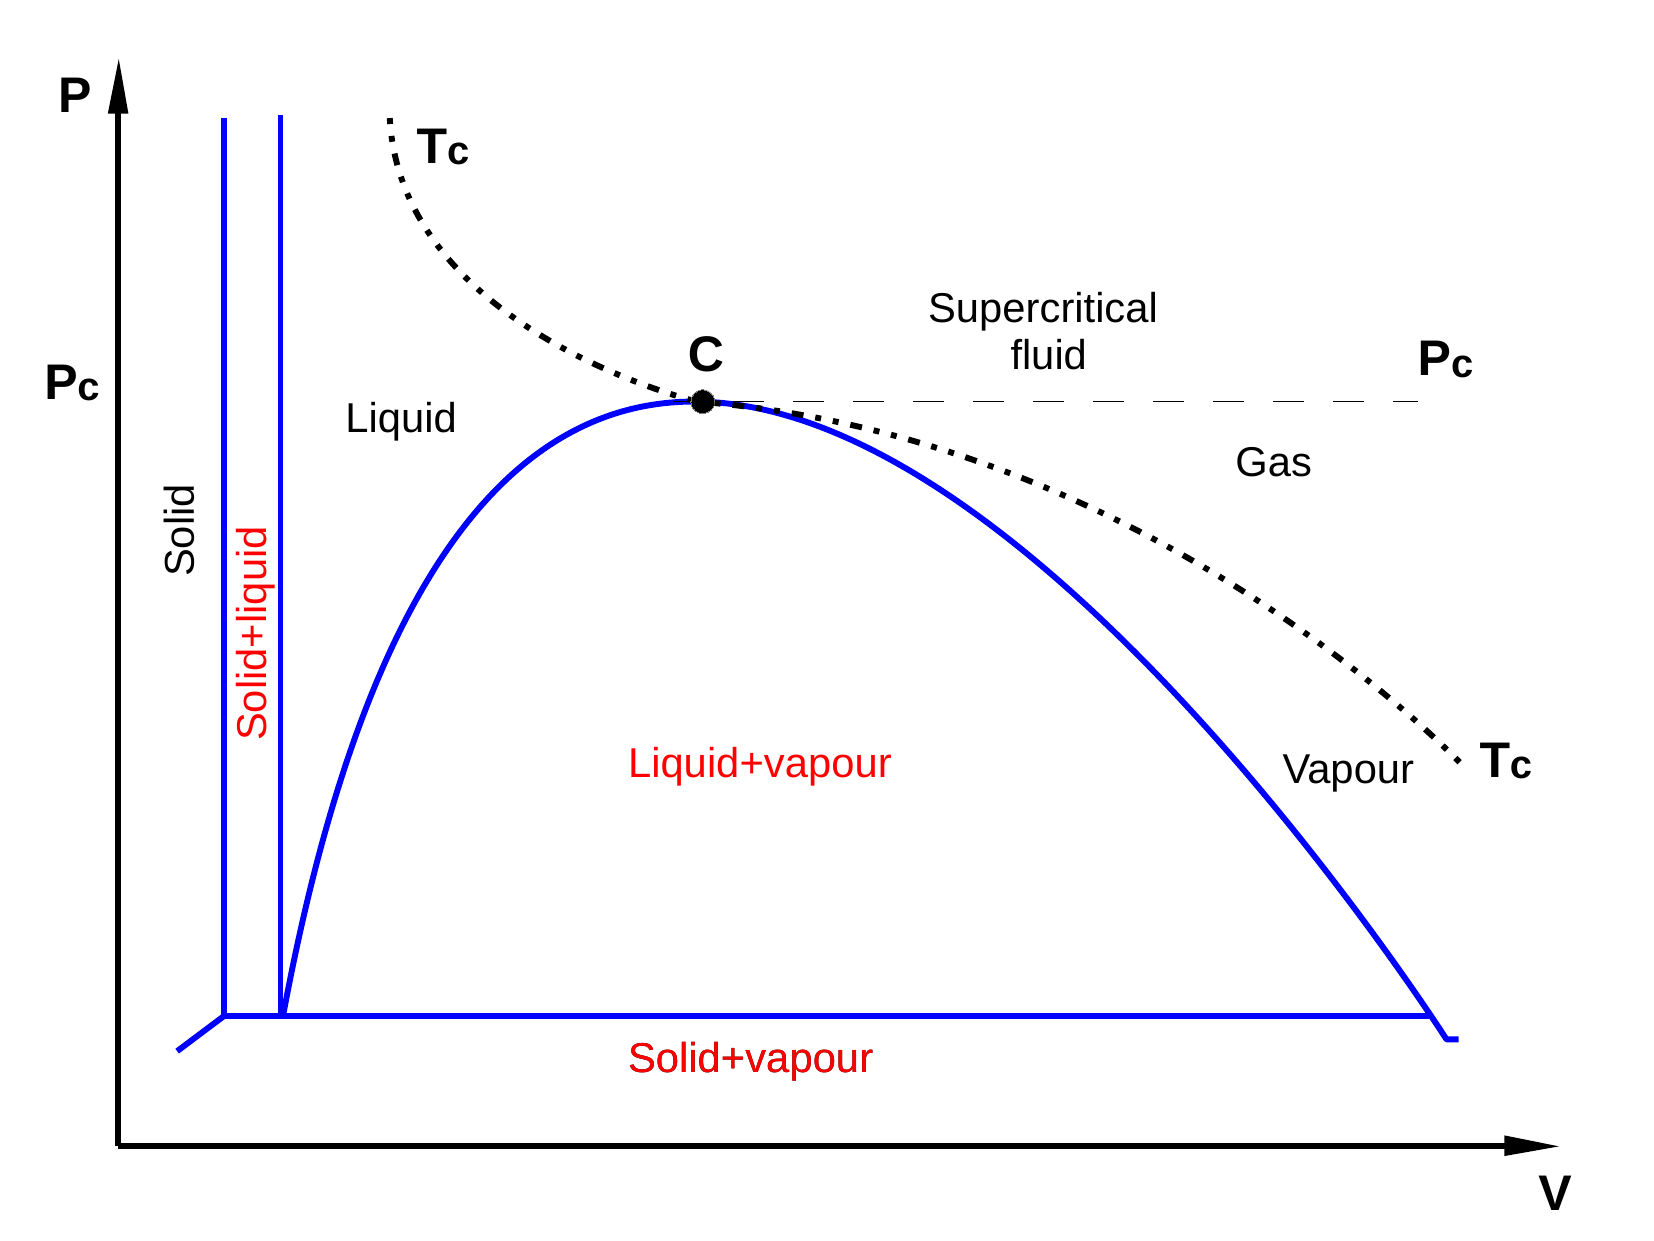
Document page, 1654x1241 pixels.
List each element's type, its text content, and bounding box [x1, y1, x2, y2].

text_box V [1523, 1157, 1587, 1229]
text_box Supercritical fluid [913, 277, 1185, 386]
text_box Pc [29, 346, 115, 426]
text_box P [43, 59, 107, 130]
text_box Liquid [330, 387, 472, 449]
text_box Tc [401, 110, 485, 189]
text_box C [673, 318, 739, 390]
text_box Gas [1220, 431, 1327, 493]
text_box Tc [1464, 724, 1548, 804]
text_box [690, 390, 715, 414]
text_box Vapour [1267, 738, 1430, 800]
text_box Solid+vapour [613, 1027, 889, 1089]
text_box Pc [1403, 323, 1489, 402]
text_box Solid+liquid [220, 511, 283, 756]
text_box Liquid+vapour [613, 732, 907, 794]
text_box Solid [148, 469, 211, 592]
